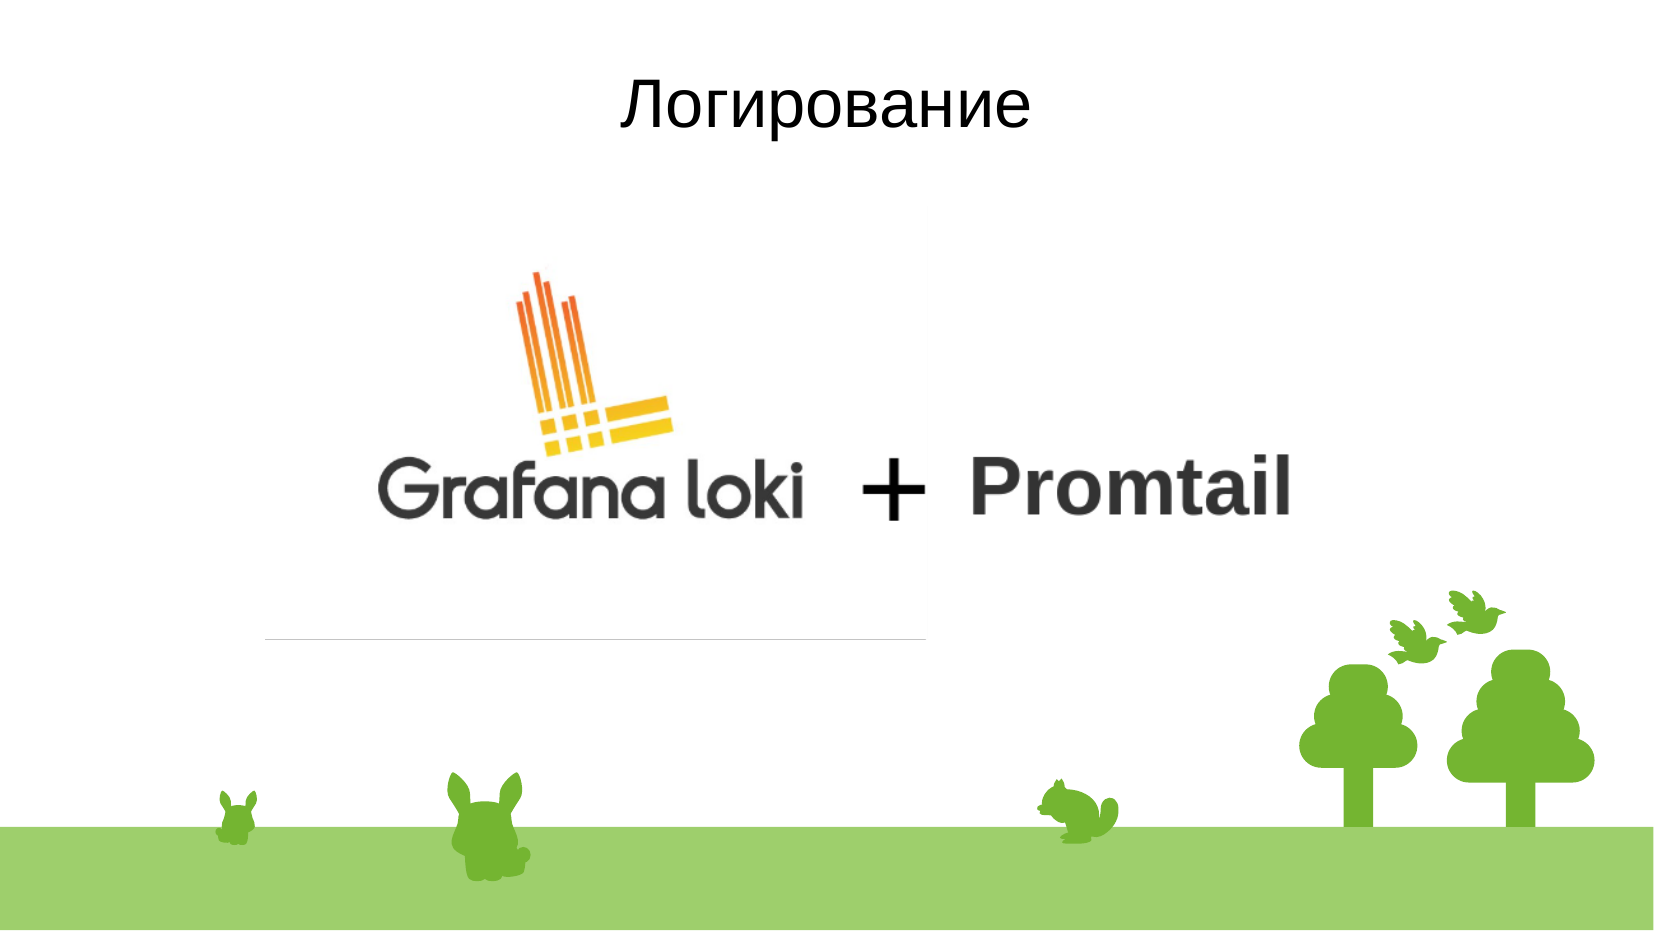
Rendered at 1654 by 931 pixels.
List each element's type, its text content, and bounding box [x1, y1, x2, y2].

picture [265, 206, 1312, 642]
title Логирование [88, 29, 1565, 178]
